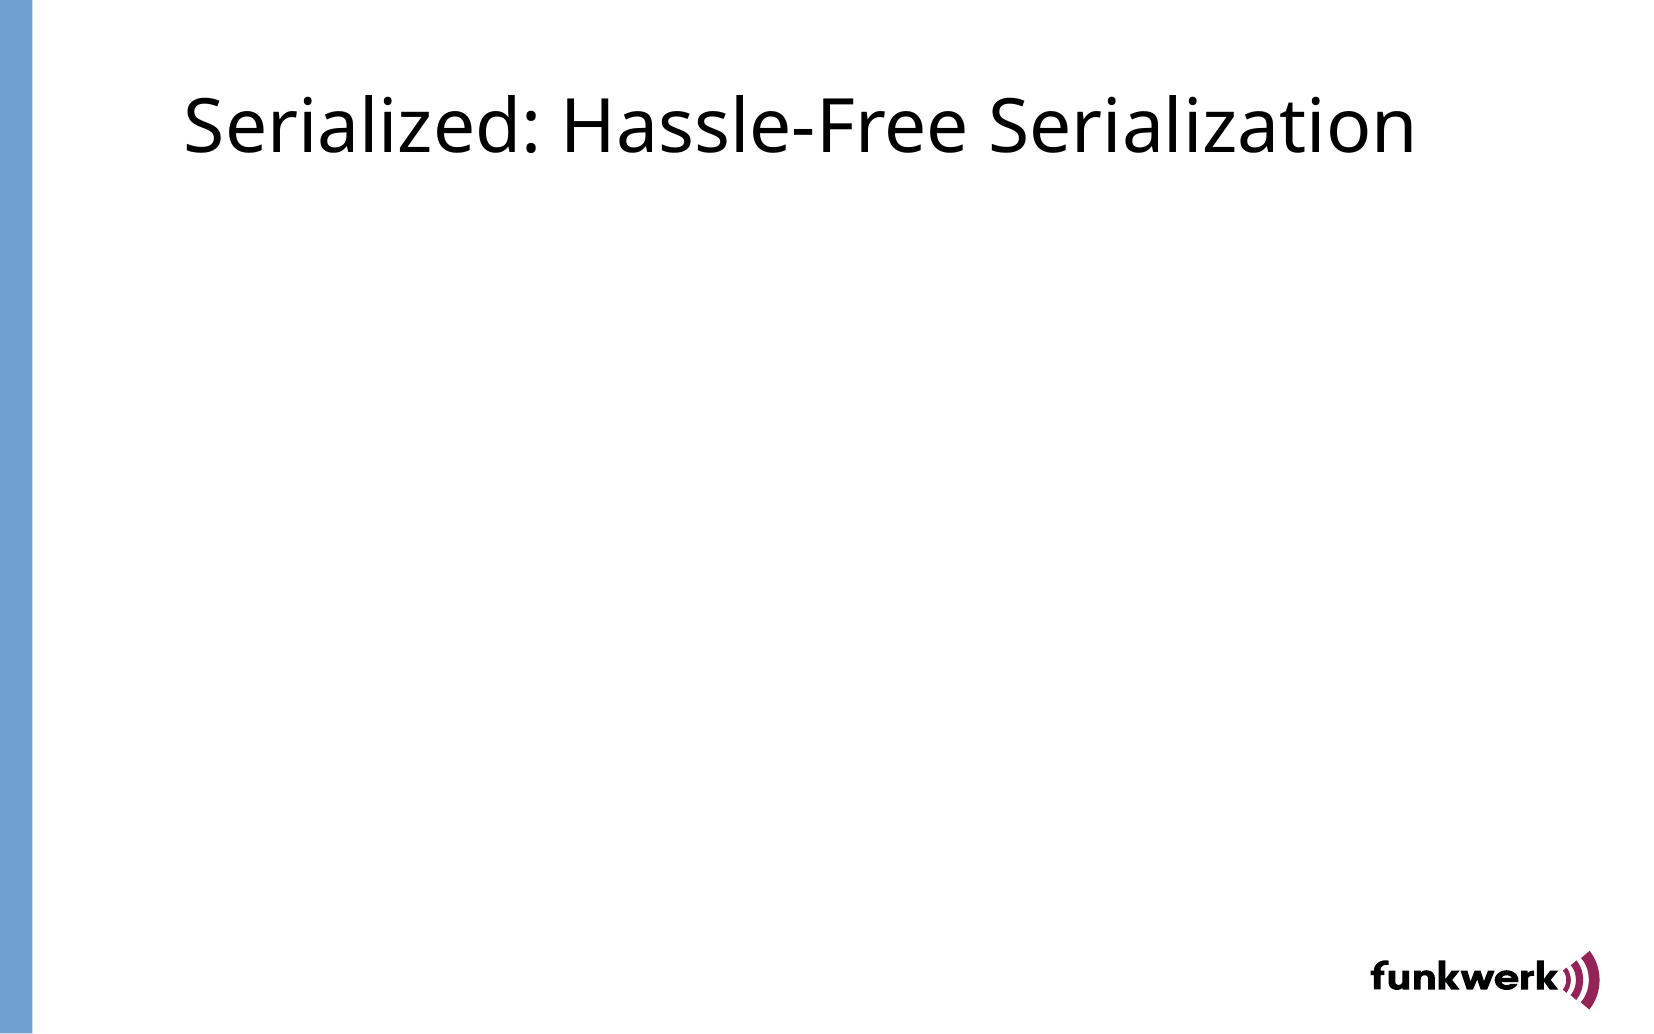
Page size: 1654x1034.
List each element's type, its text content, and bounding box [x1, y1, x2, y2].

text_box Serialized: Hassle-Free Serialization [169, 65, 1546, 221]
